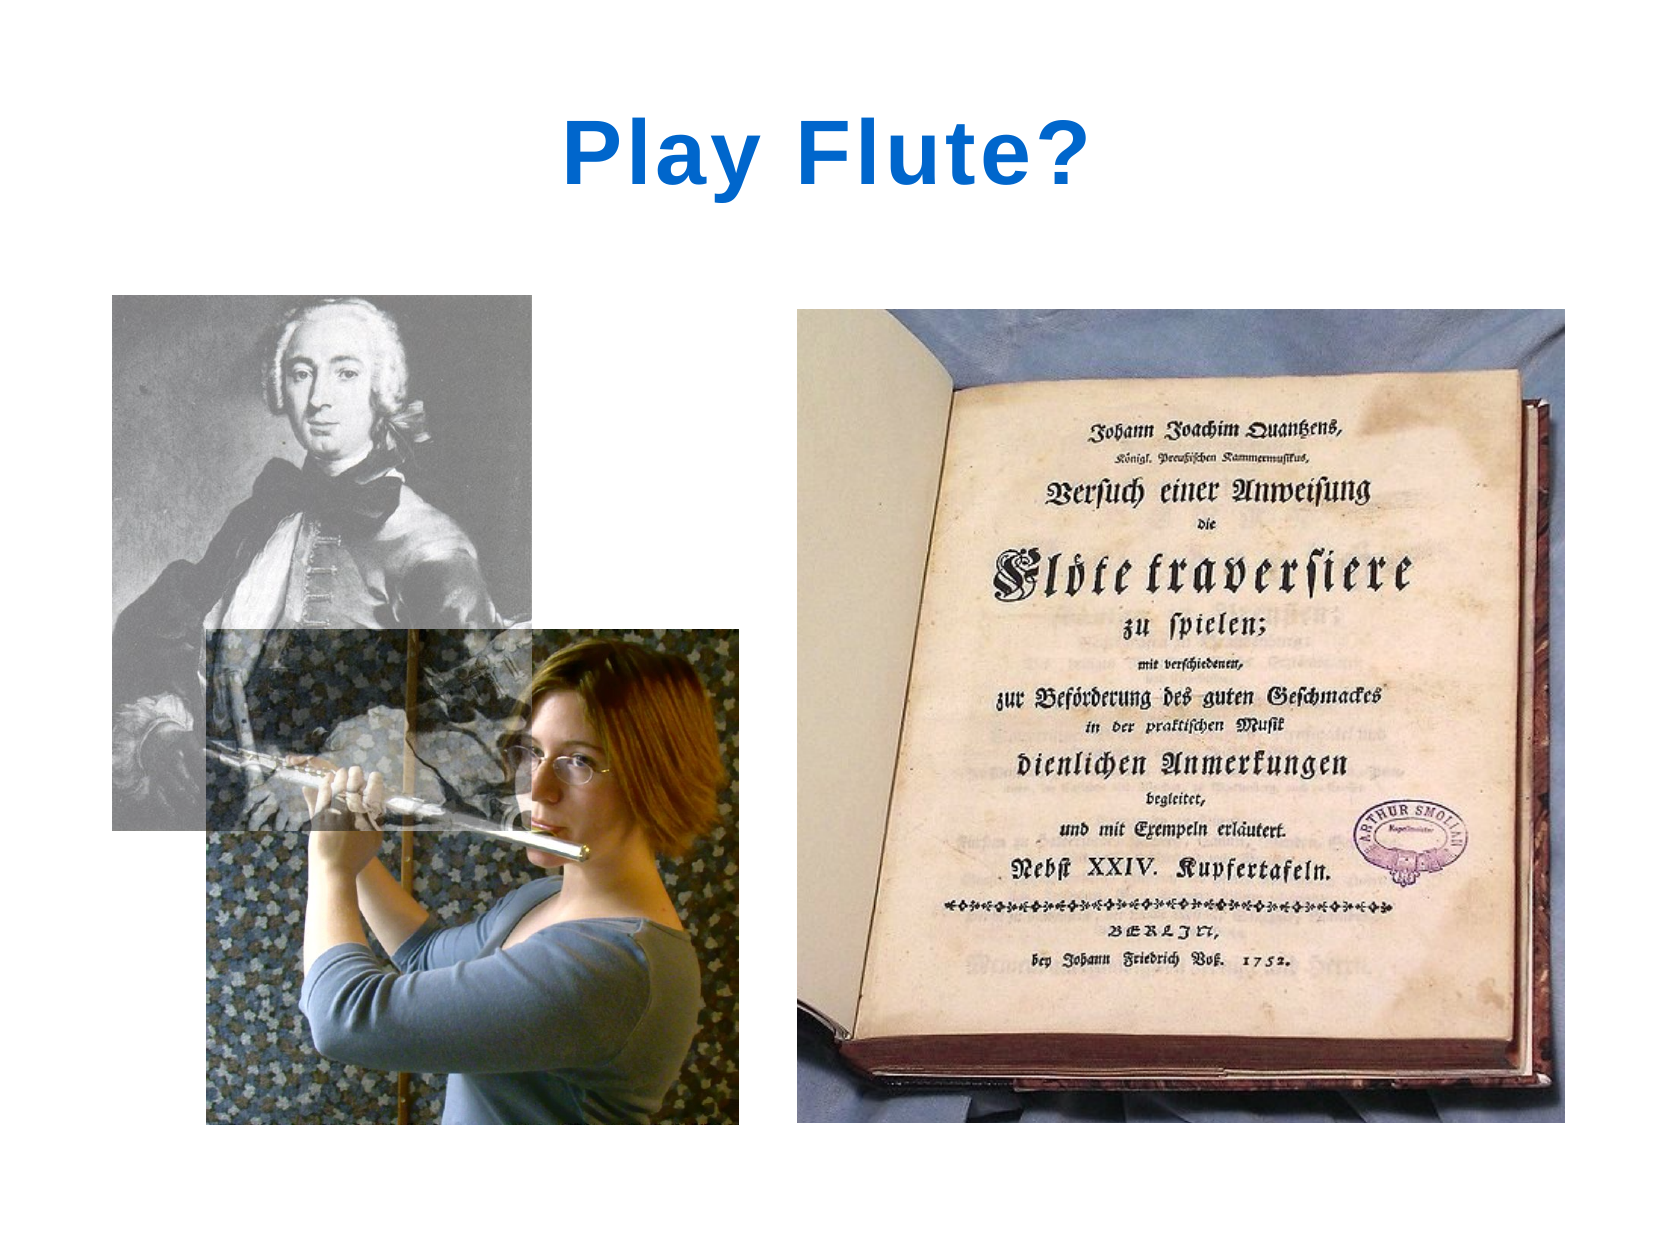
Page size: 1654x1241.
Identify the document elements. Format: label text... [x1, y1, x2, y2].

title Play Flute? [82, 49, 1571, 257]
picture [112, 295, 739, 1125]
picture [797, 309, 1565, 1123]
